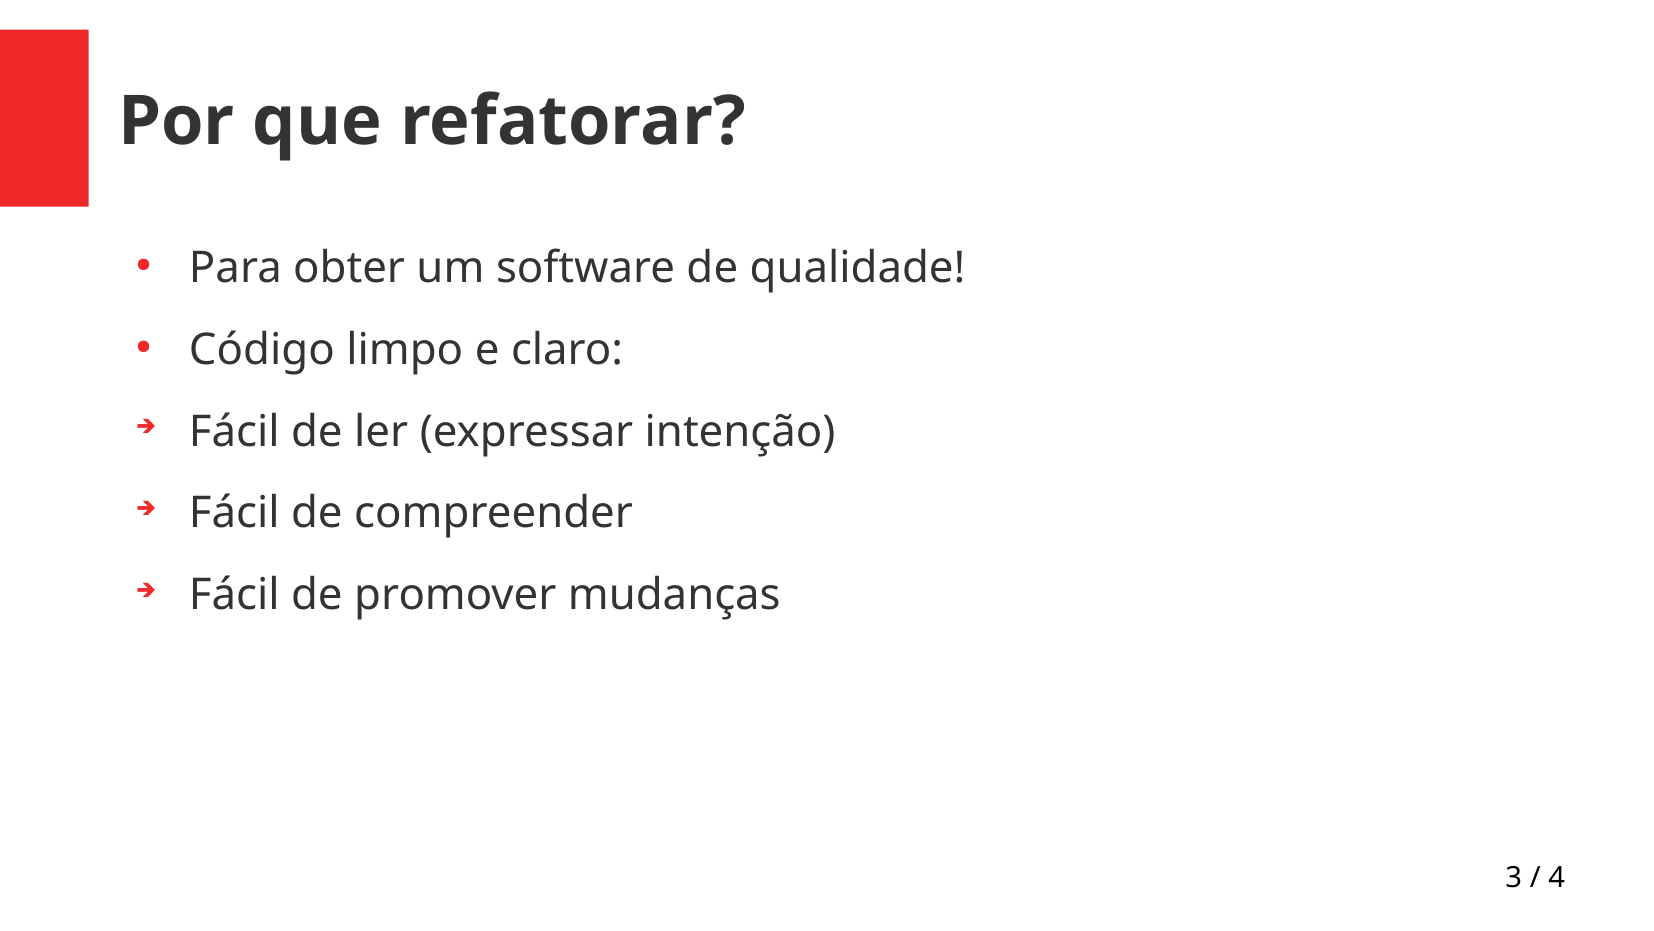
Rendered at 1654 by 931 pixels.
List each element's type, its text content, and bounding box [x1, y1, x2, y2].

title Por que refatorar? [118, 29, 1595, 207]
list Para obter um software de qualidade! Código limpo e claro: Fácil de ler (expressar intenção) Fácil de compreender Fácil de promover mudanças [118, 236, 1595, 798]
